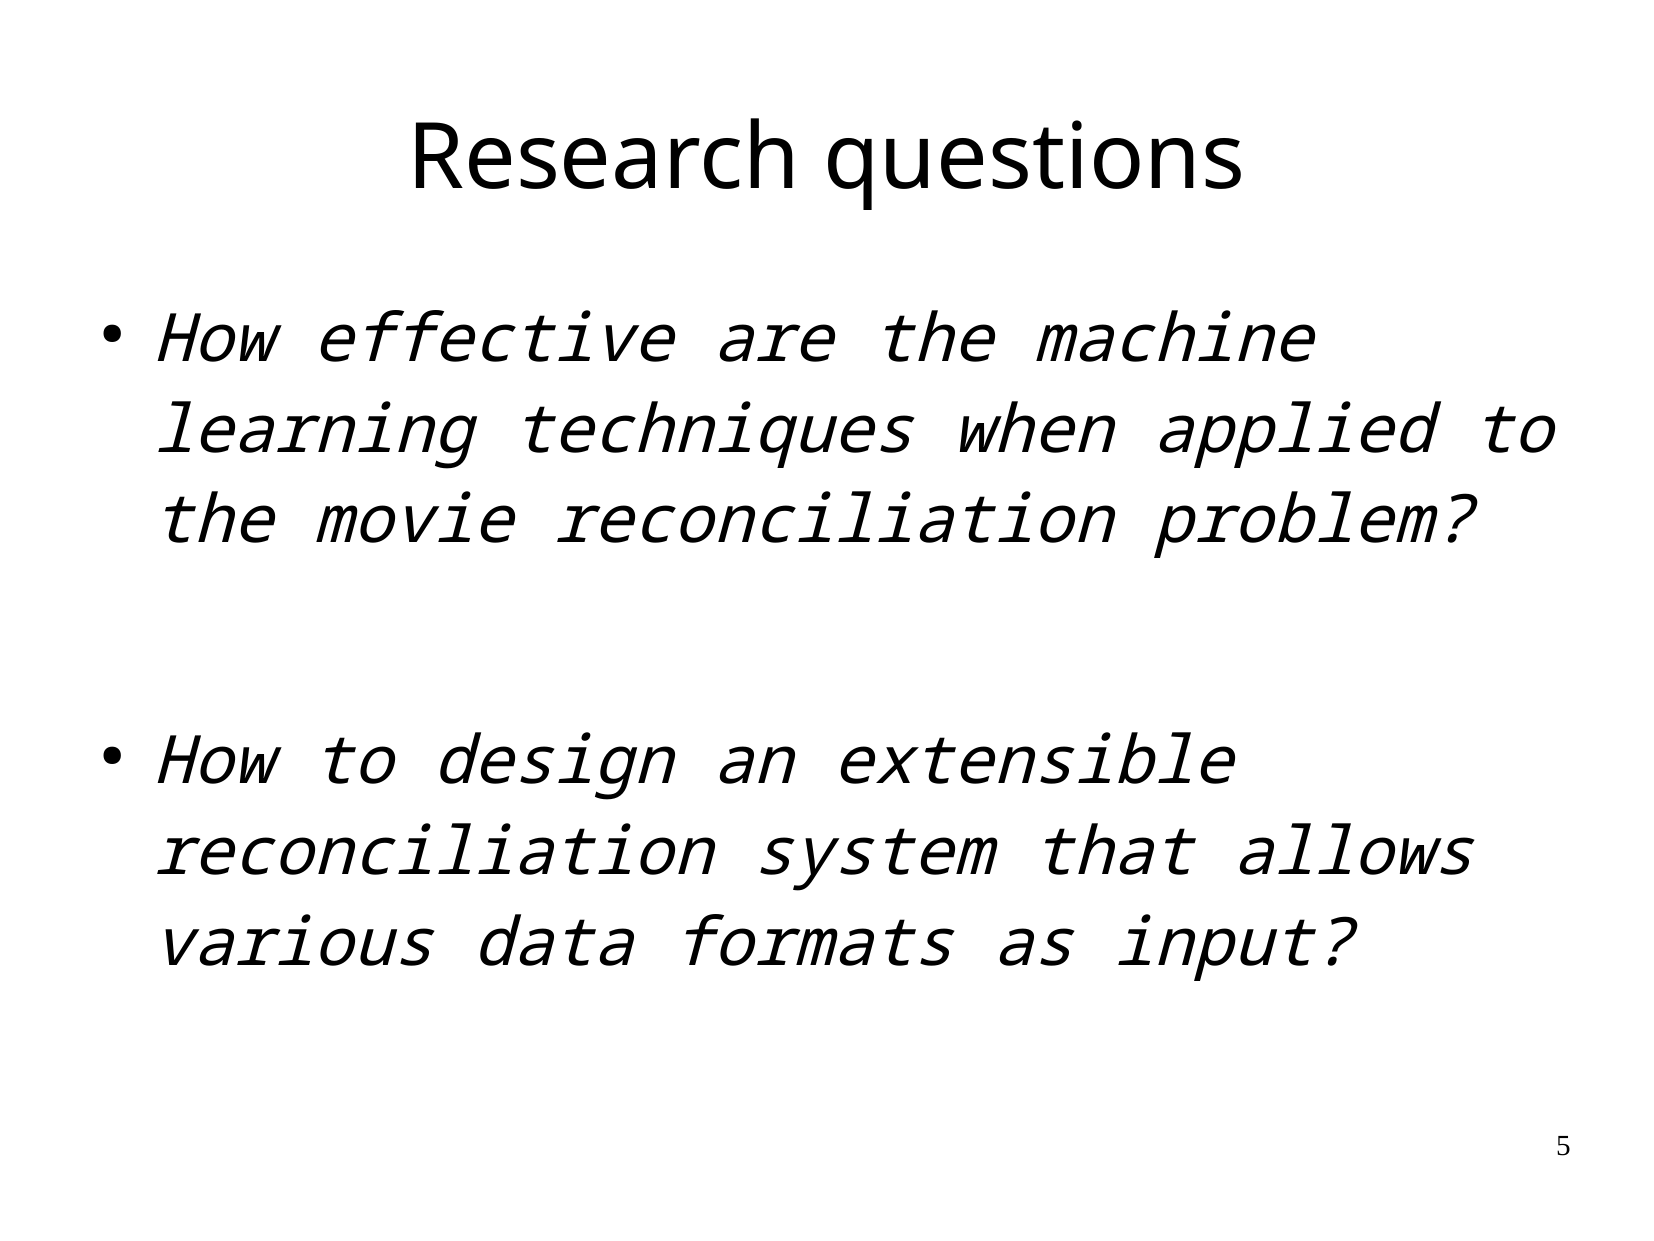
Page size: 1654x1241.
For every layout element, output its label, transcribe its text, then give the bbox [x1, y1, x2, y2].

title Research questions [82, 49, 1571, 257]
list How effective are the machine learning techniques when applied to the movie reconciliation problem? How to design an extensible reconciliation system that allows various data formats as input? [82, 290, 1571, 1010]
